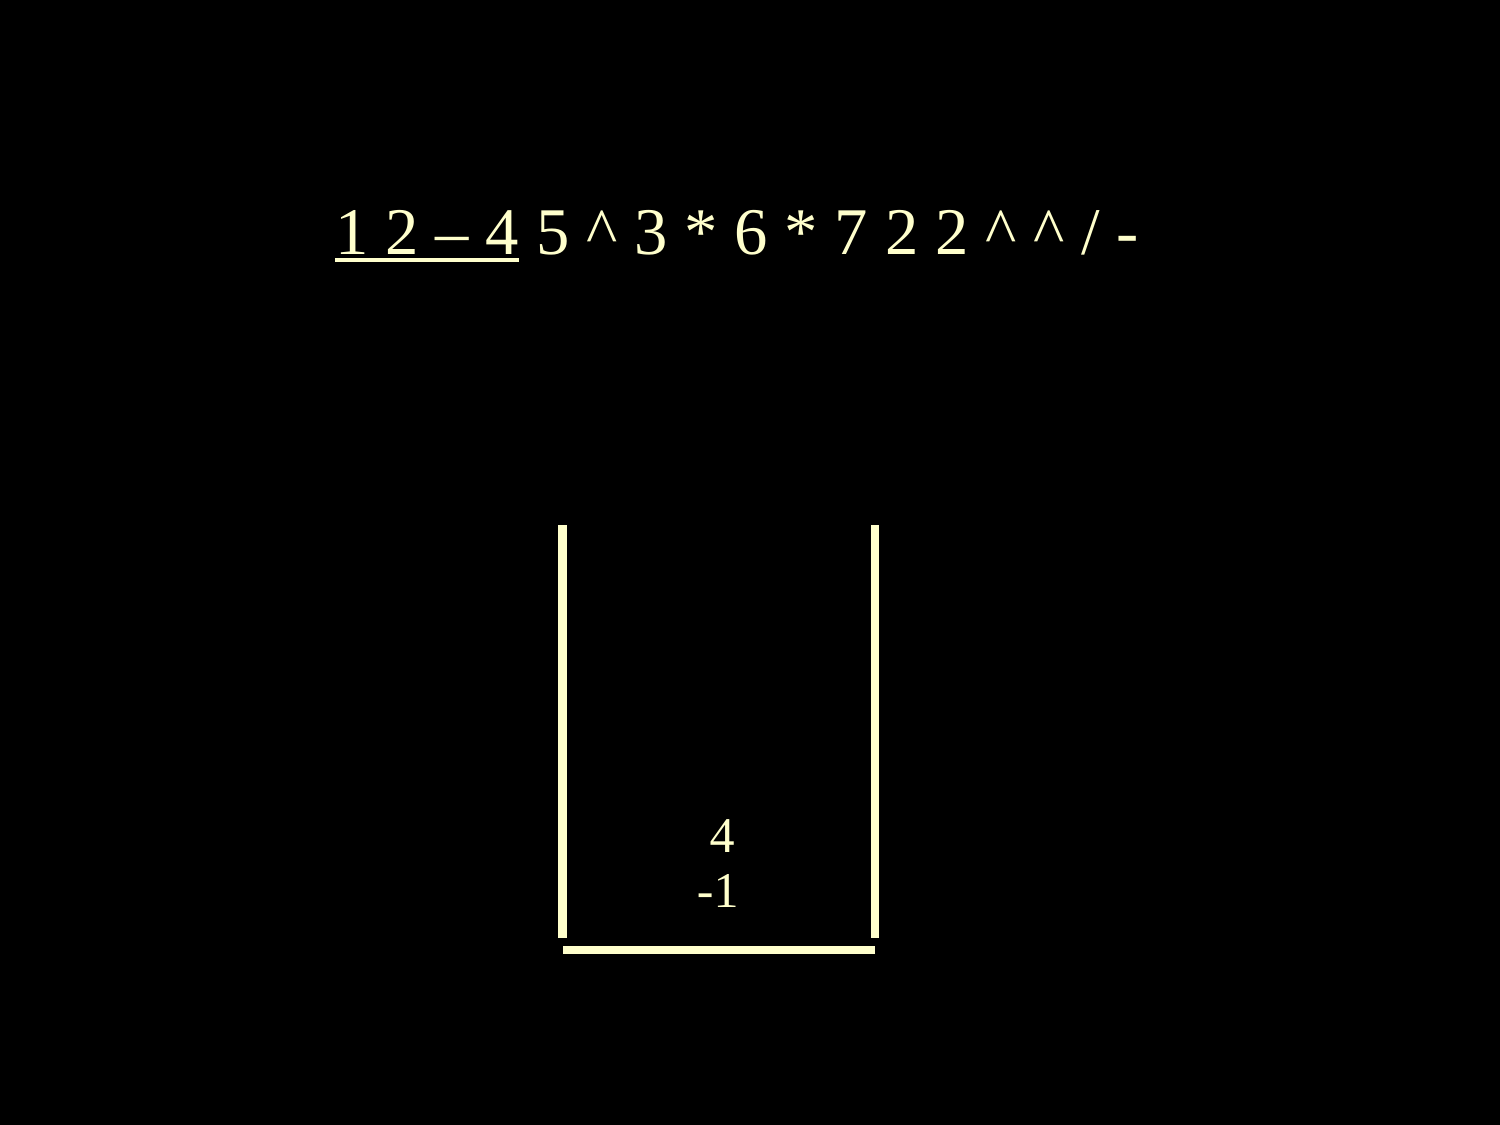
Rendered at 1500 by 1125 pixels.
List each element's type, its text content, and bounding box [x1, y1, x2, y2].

text_box 1 2 – 4 5 ^ 3 * 6 * 7 2 2 ^ ^ / - [320, 187, 1155, 277]
text_box 4 -1 [682, 799, 763, 926]
